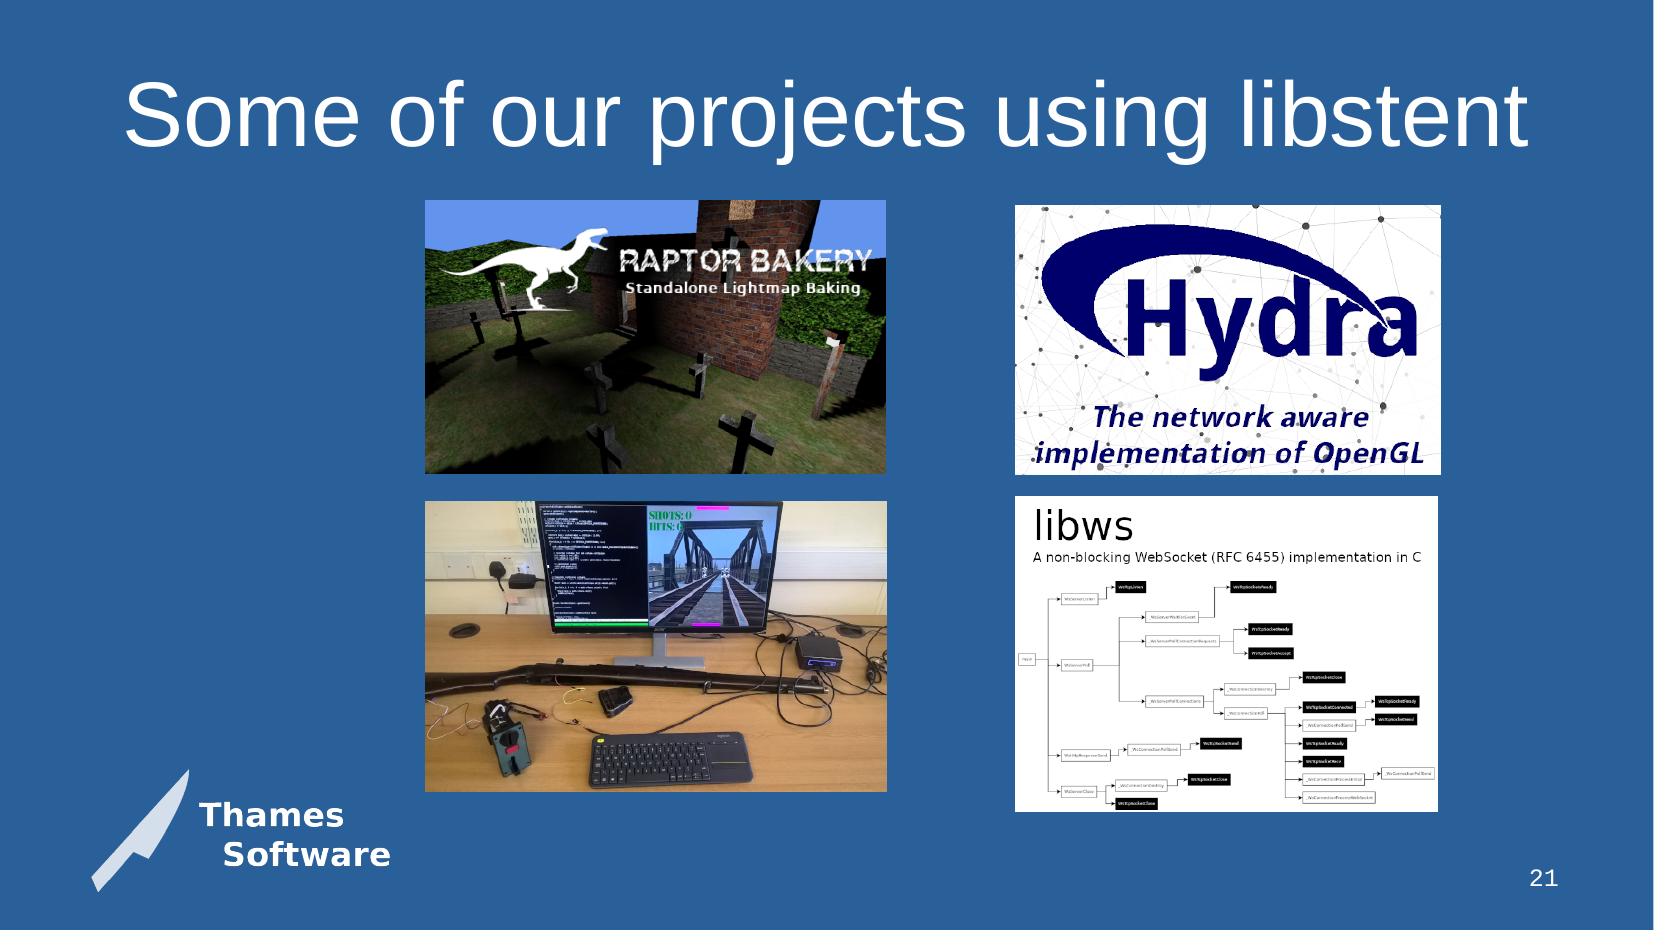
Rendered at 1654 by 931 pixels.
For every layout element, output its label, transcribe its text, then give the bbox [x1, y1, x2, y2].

picture [1015, 496, 1438, 813]
picture [425, 501, 887, 792]
picture [413, 184, 922, 474]
picture [82, 756, 421, 907]
picture [1015, 205, 1441, 475]
title Some of our projects using libstent [82, 37, 1571, 193]
